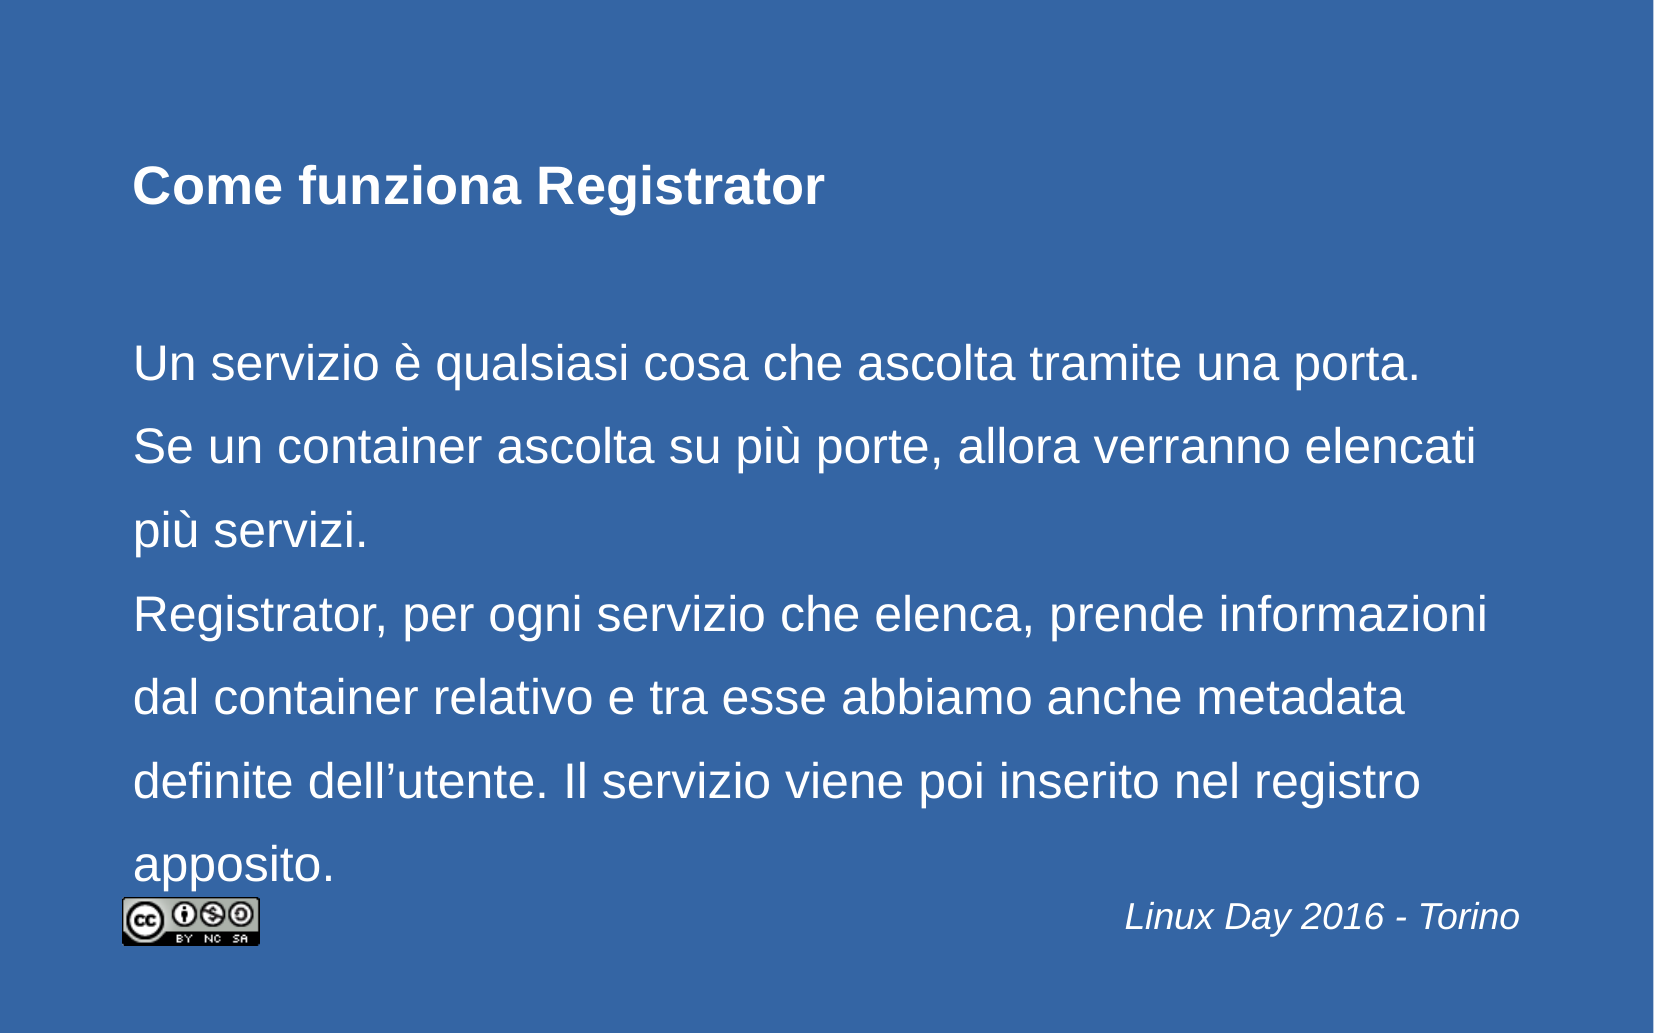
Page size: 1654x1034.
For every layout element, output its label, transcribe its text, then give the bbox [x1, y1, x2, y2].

text_box Come funziona Registrator Un servizio è qualsiasi cosa che ascolta tramite una porta. Se un container ascolta su più porte, allora verranno elencati più servizi. Registrator, per ogni servizio che elenca, prende informazioni dal container relativo e tra esse abbiamo anche metadata definite dell’utente. Il servizio viene poi inserito nel registro apposito. [118, 118, 1536, 961]
text_box Linux Day 2016 - Torino [1109, 887, 1536, 1034]
picture [122, 897, 260, 946]
